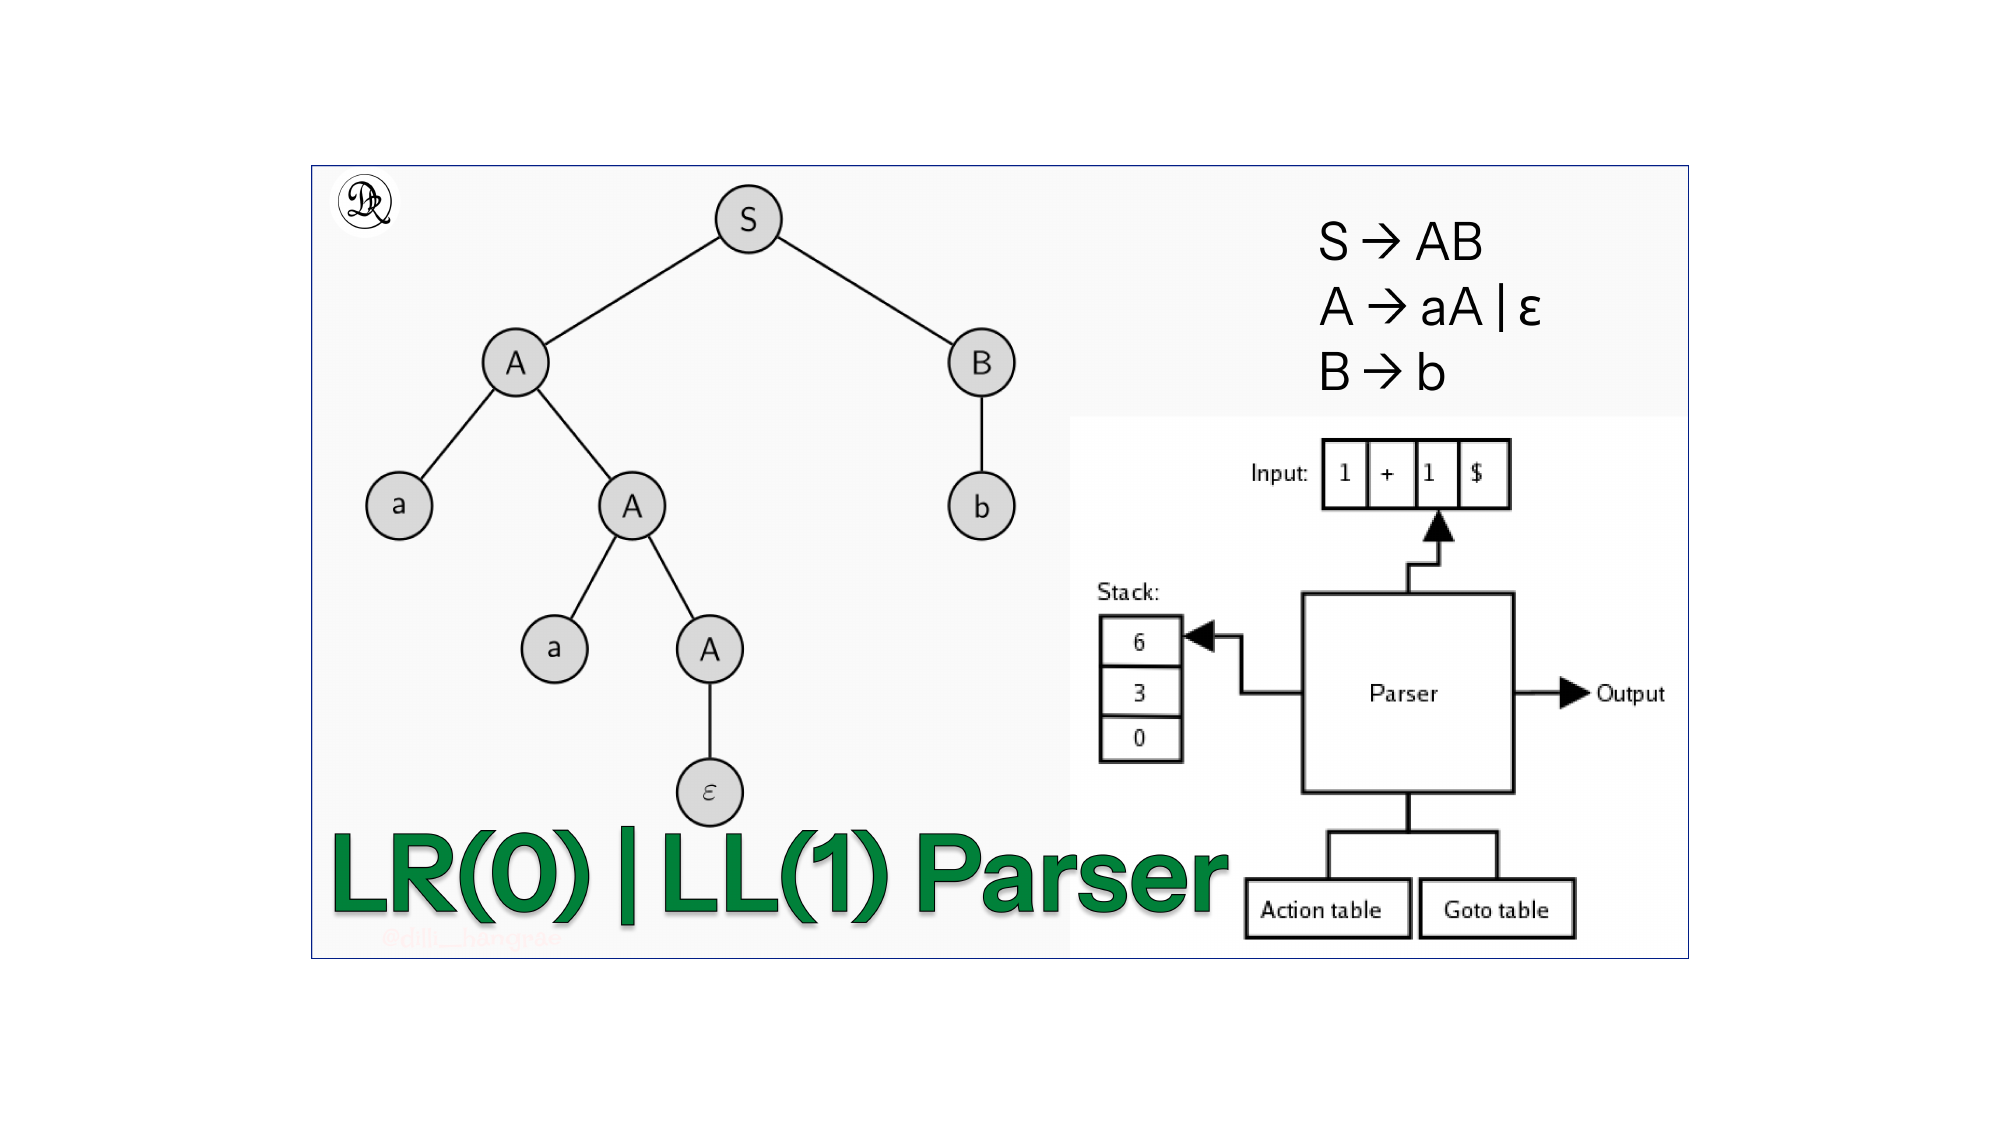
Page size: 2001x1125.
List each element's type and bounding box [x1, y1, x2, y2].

picture [311, 165, 1689, 960]
